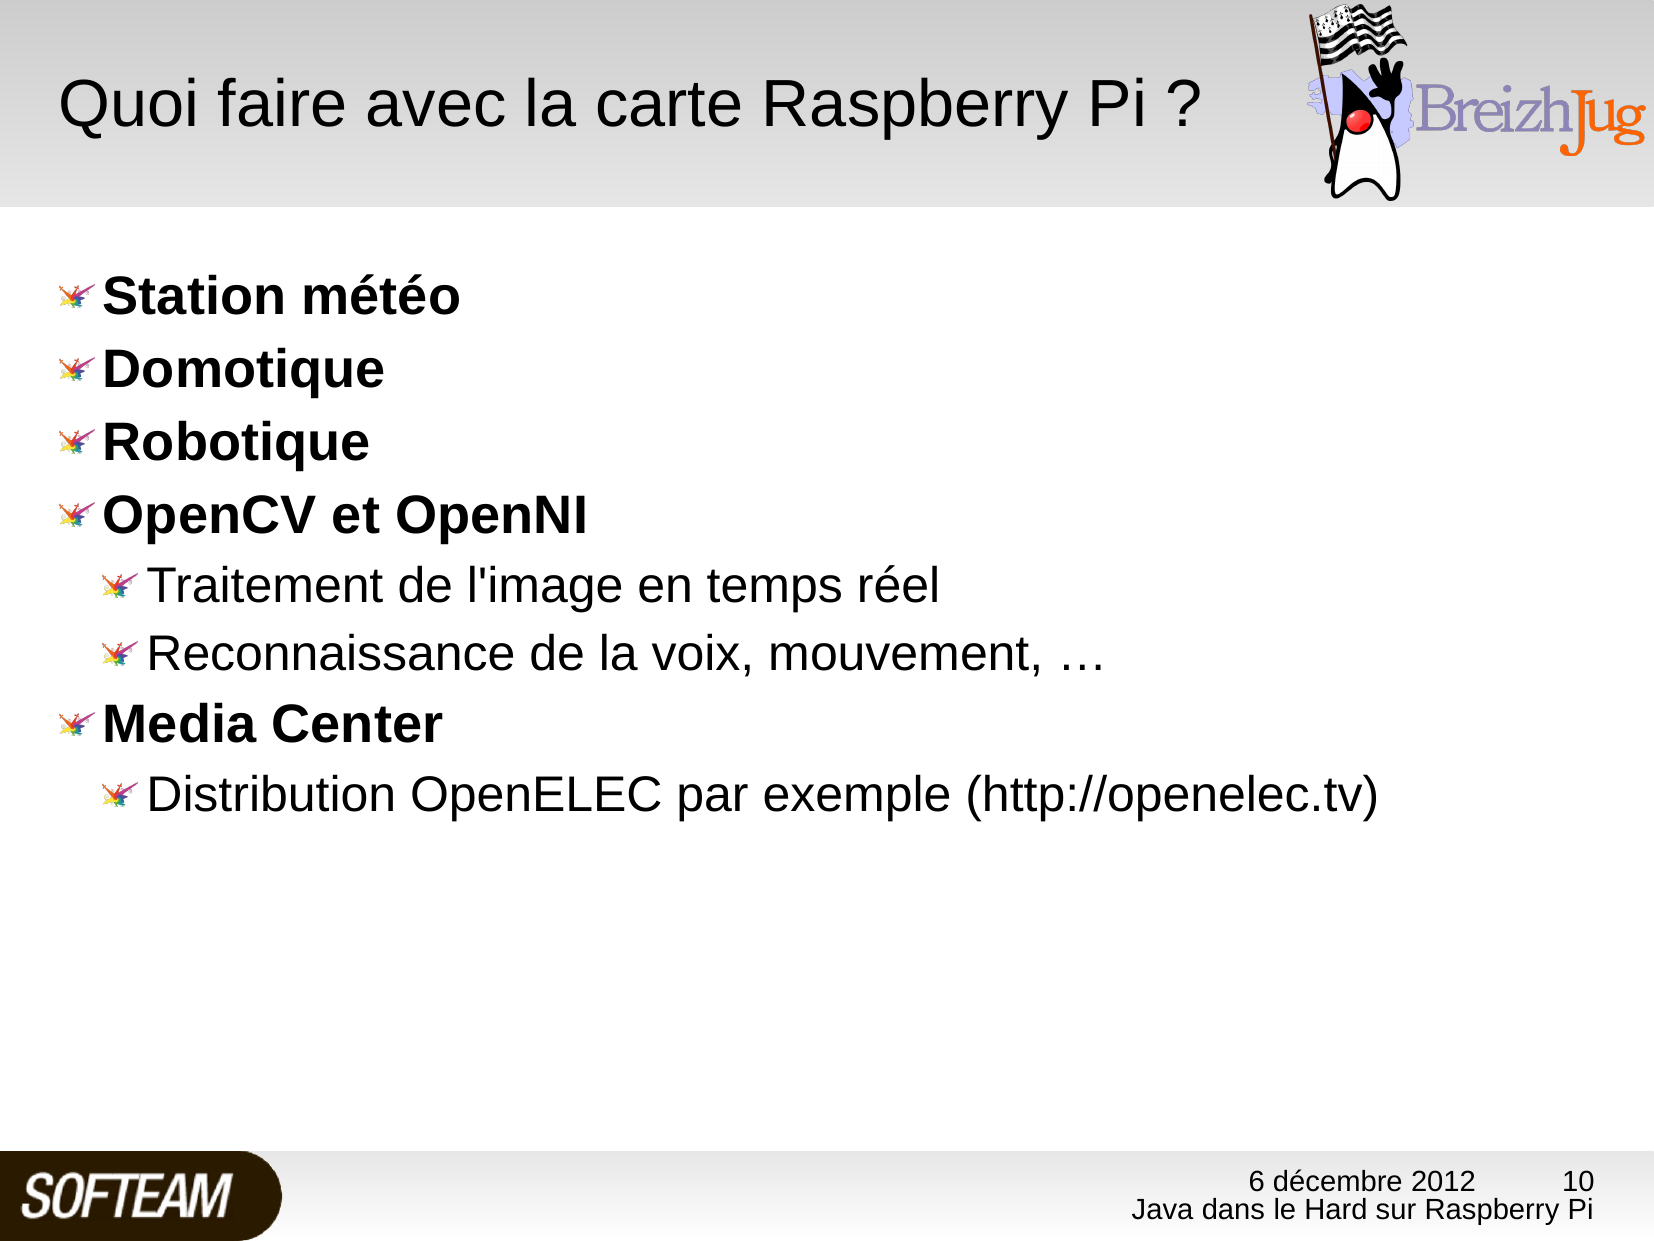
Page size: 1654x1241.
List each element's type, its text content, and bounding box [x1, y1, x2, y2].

title Quoi faire avec la carte Raspberry Pi ? [59, 29, 1359, 178]
list Station météo Domotique Robotique OpenCV et OpenNI Traitement de l'image en temps réel Reconnaissance de la voix, mouvement, … Media Center Distribution OpenELEC par exemple (http://openelec.tv) [59, 265, 1654, 1123]
picture [0, 1151, 286, 1241]
picture [1299, 0, 1654, 206]
